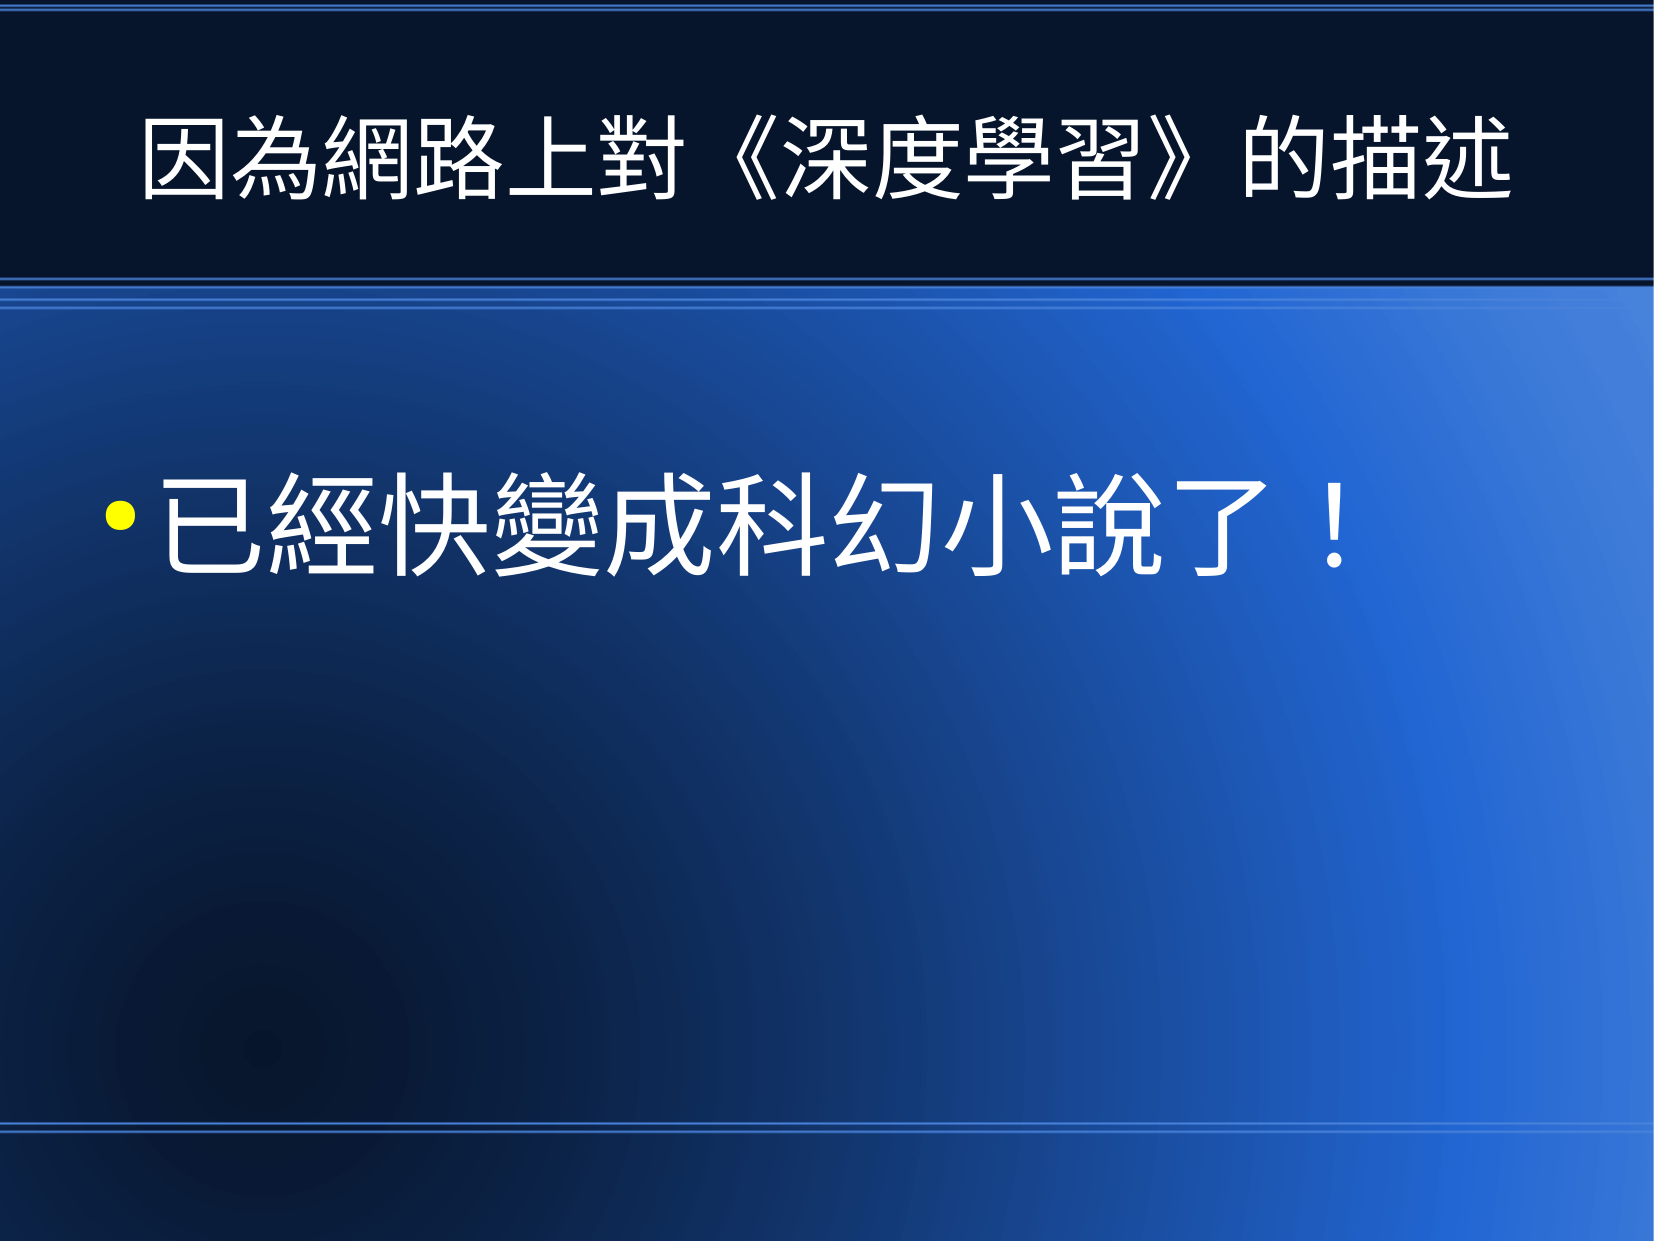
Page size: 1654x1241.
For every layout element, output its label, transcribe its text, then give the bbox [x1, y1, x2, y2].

list 已經快變成科幻小說了！ [82, 355, 1571, 1241]
picture [0, 0, 1654, 1241]
title 因為網路上對《深度學習》的描述 [82, 49, 1571, 257]
